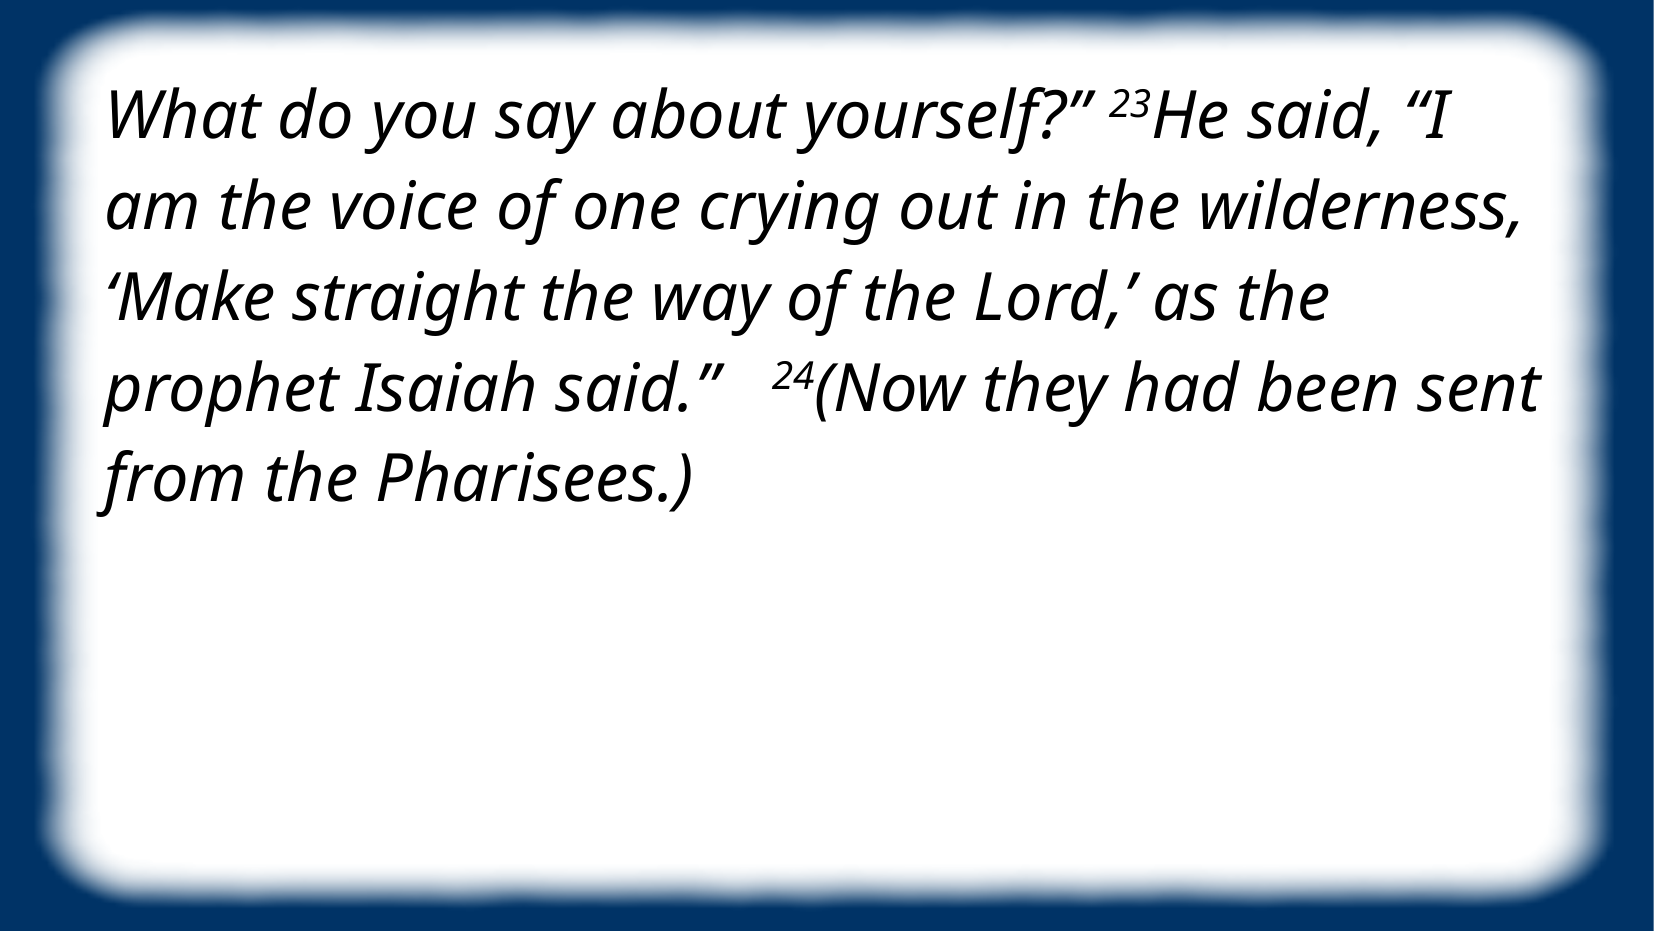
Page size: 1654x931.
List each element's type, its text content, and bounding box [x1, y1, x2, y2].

picture [0, 0, 1654, 931]
text_box What do you say about yourself?” 23He said, “I am the voice of one crying out in the wilderness, ‘Make straight the way of the Lord,’ as the prophet Isaiah said.” 24(Now they had been sent from the Pharisees.) [90, 60, 1561, 608]
